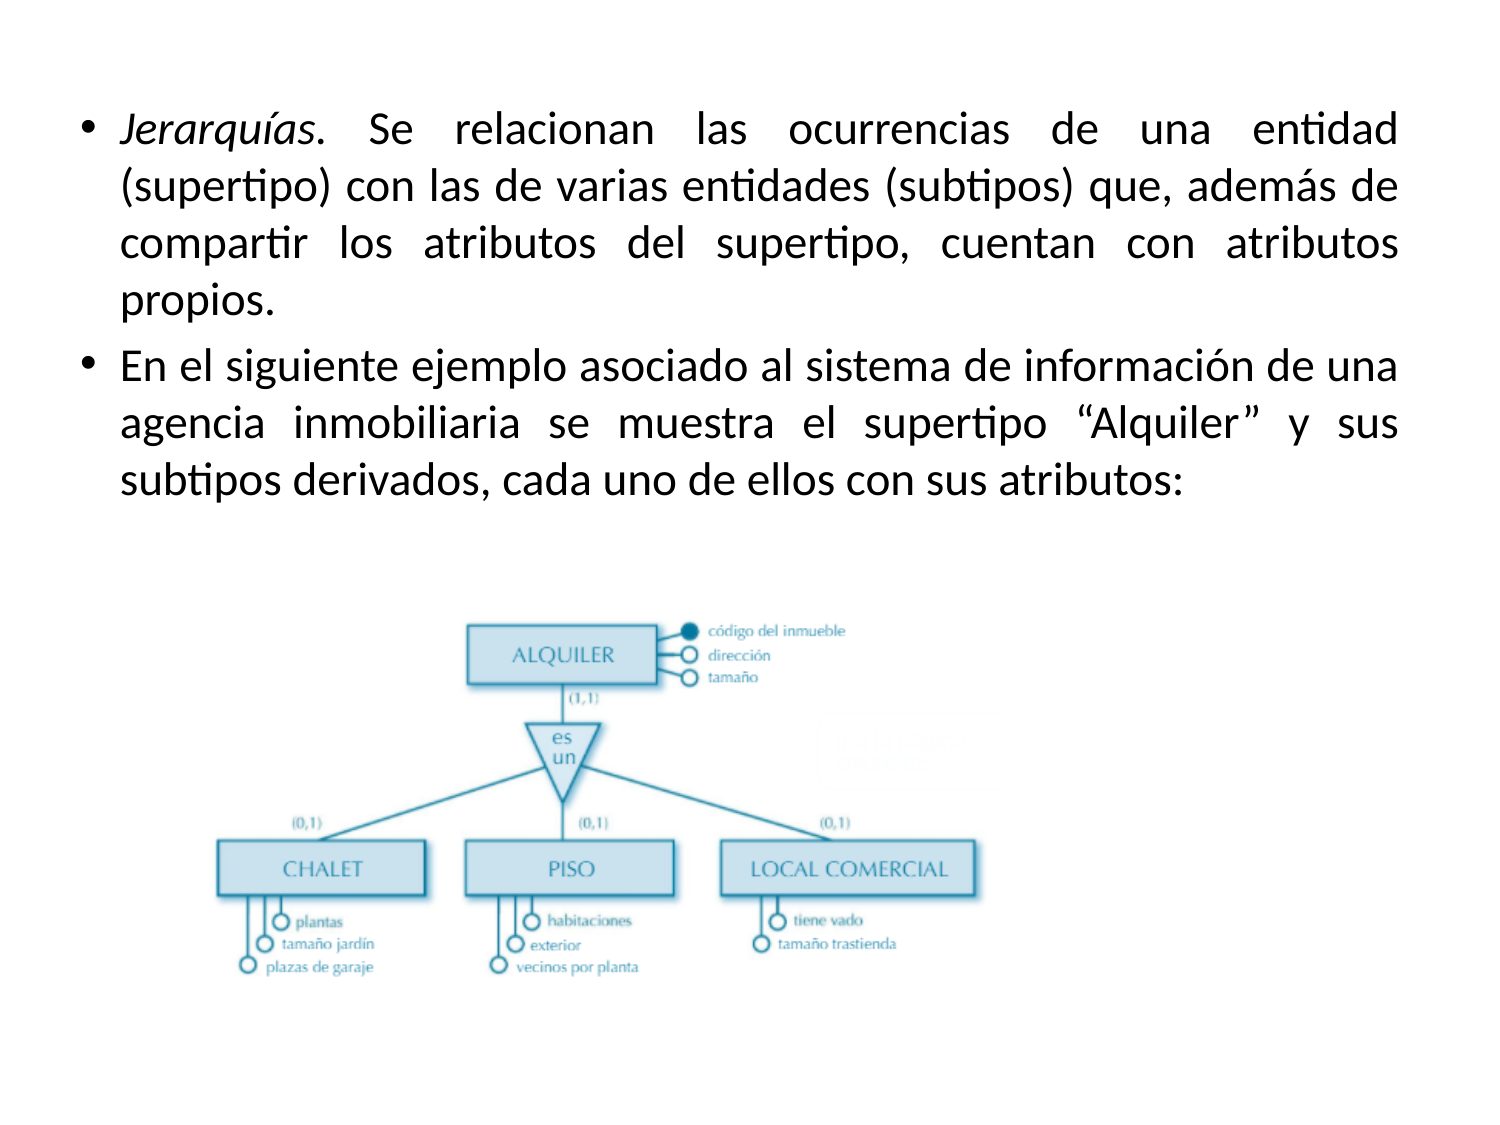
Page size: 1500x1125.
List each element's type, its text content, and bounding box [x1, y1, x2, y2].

list Jerarquías. Se relacionan las ocurrencias de una entidad (supertipo) con las de varias entidades (subtipos) que, además de compartir los atributos del supertipo, cuentan con atributos propios. En el siguiente ejemplo asociado al sistema de información de una agencia inmobiliaria se muestra el supertipo “Alquiler” y sus subtipos derivados, cada uno de ellos con sus atributos: [64, 90, 1415, 516]
picture [187, 590, 1004, 1000]
